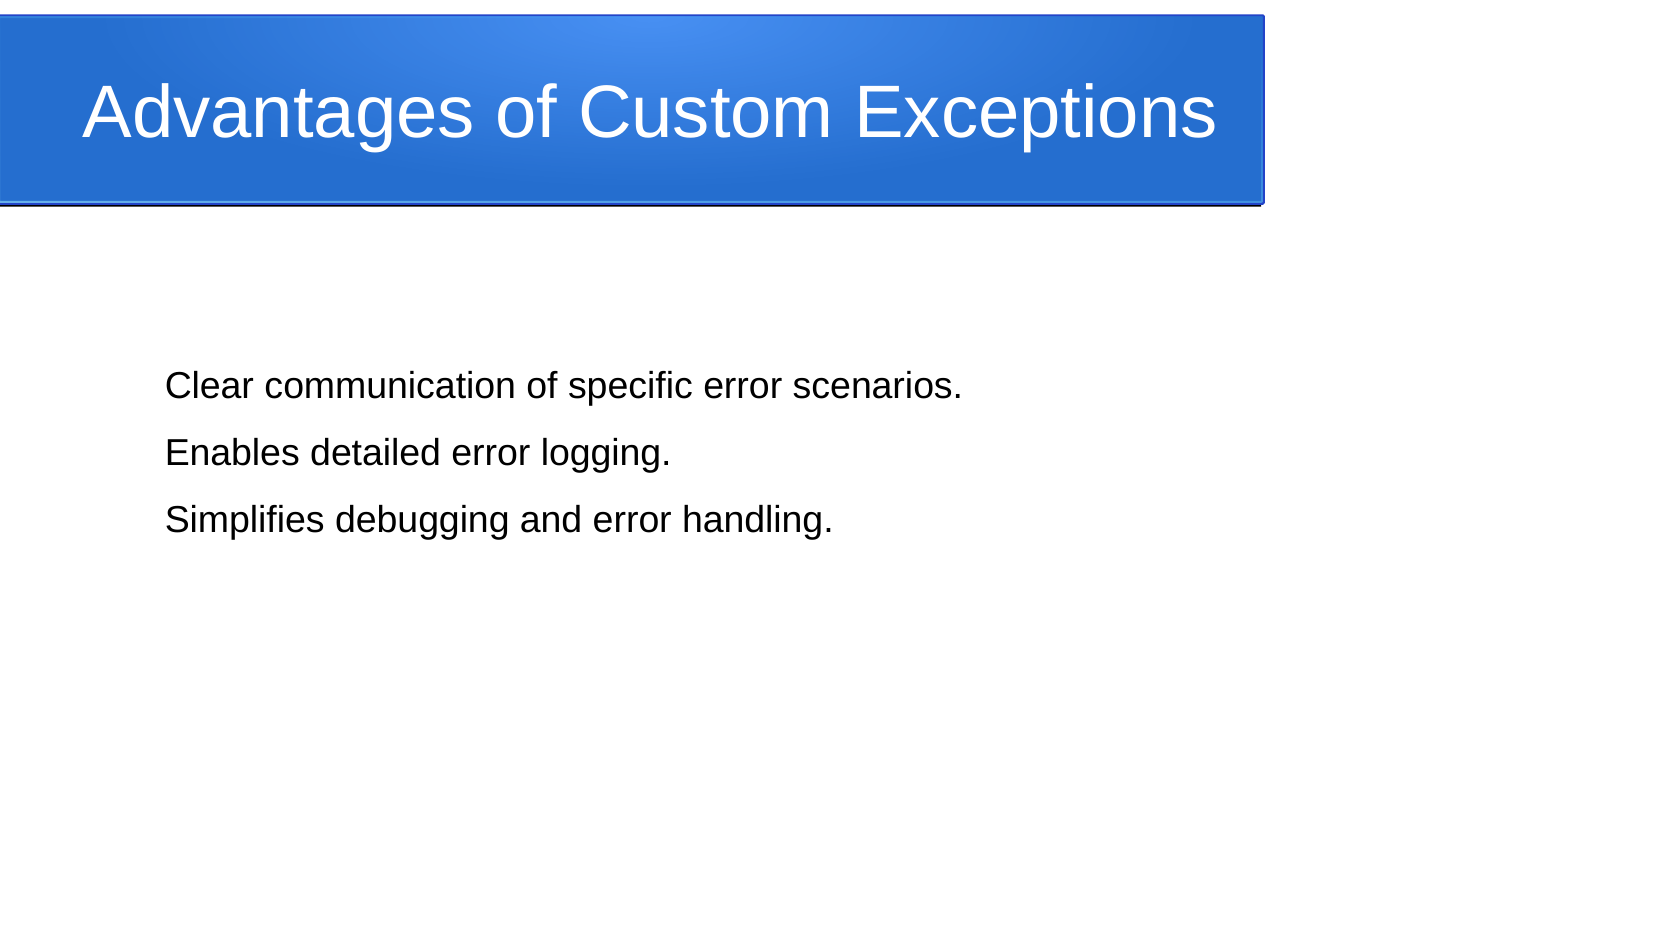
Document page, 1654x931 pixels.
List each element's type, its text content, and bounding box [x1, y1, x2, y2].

text_box Clear communication of specific error scenarios. Enables detailed error logging. Simplifies debugging and error handling. [150, 357, 1191, 597]
title Advantages of Custom Exceptions [82, 35, 1235, 189]
